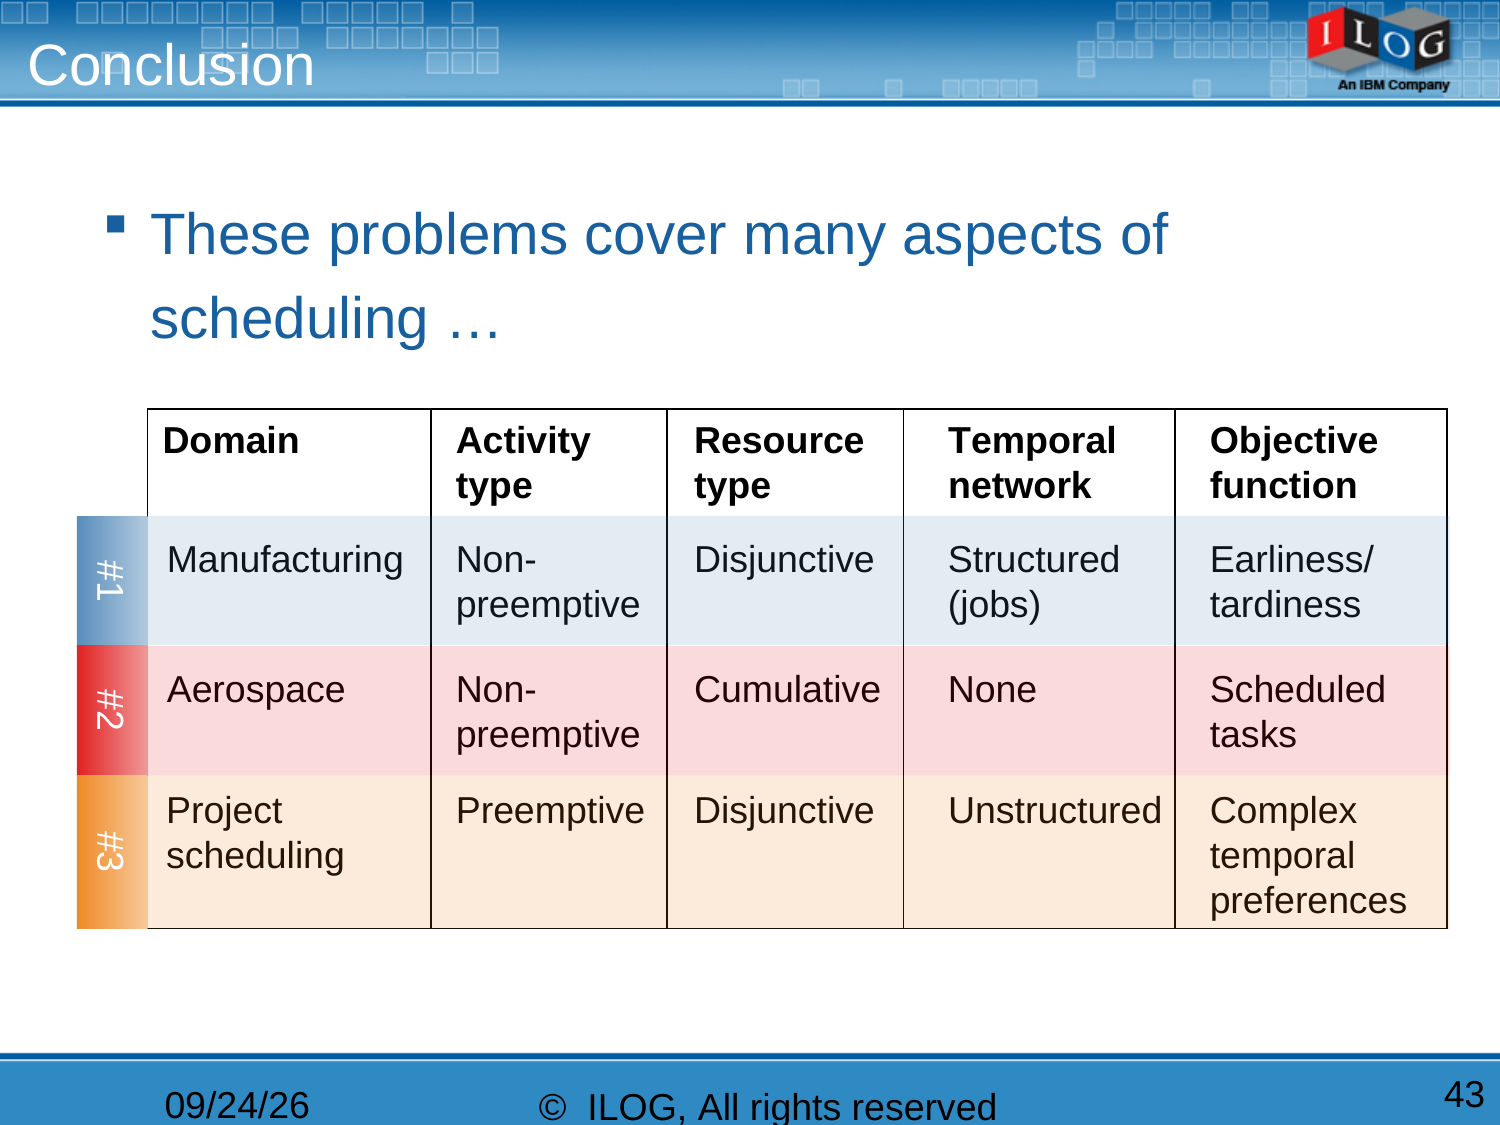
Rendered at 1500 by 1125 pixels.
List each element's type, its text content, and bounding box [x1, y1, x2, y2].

text_box Objective function [1195, 408, 1394, 515]
text_box Activity type [441, 408, 607, 515]
text_box Resource type [679, 408, 880, 515]
text_box Domain [147, 408, 315, 470]
text_box #3 [76, 775, 147, 929]
list These problems cover many aspects of scheduling … [87, 174, 1413, 457]
text_box #1 [76, 516, 147, 645]
title Conclusion [12, 0, 1300, 144]
text_box [147, 515, 1450, 929]
picture [0, 0, 1500, 1125]
picture [775, 1102, 785, 1118]
text_box Temporal network [933, 408, 1132, 515]
text_box #2 [76, 645, 147, 775]
